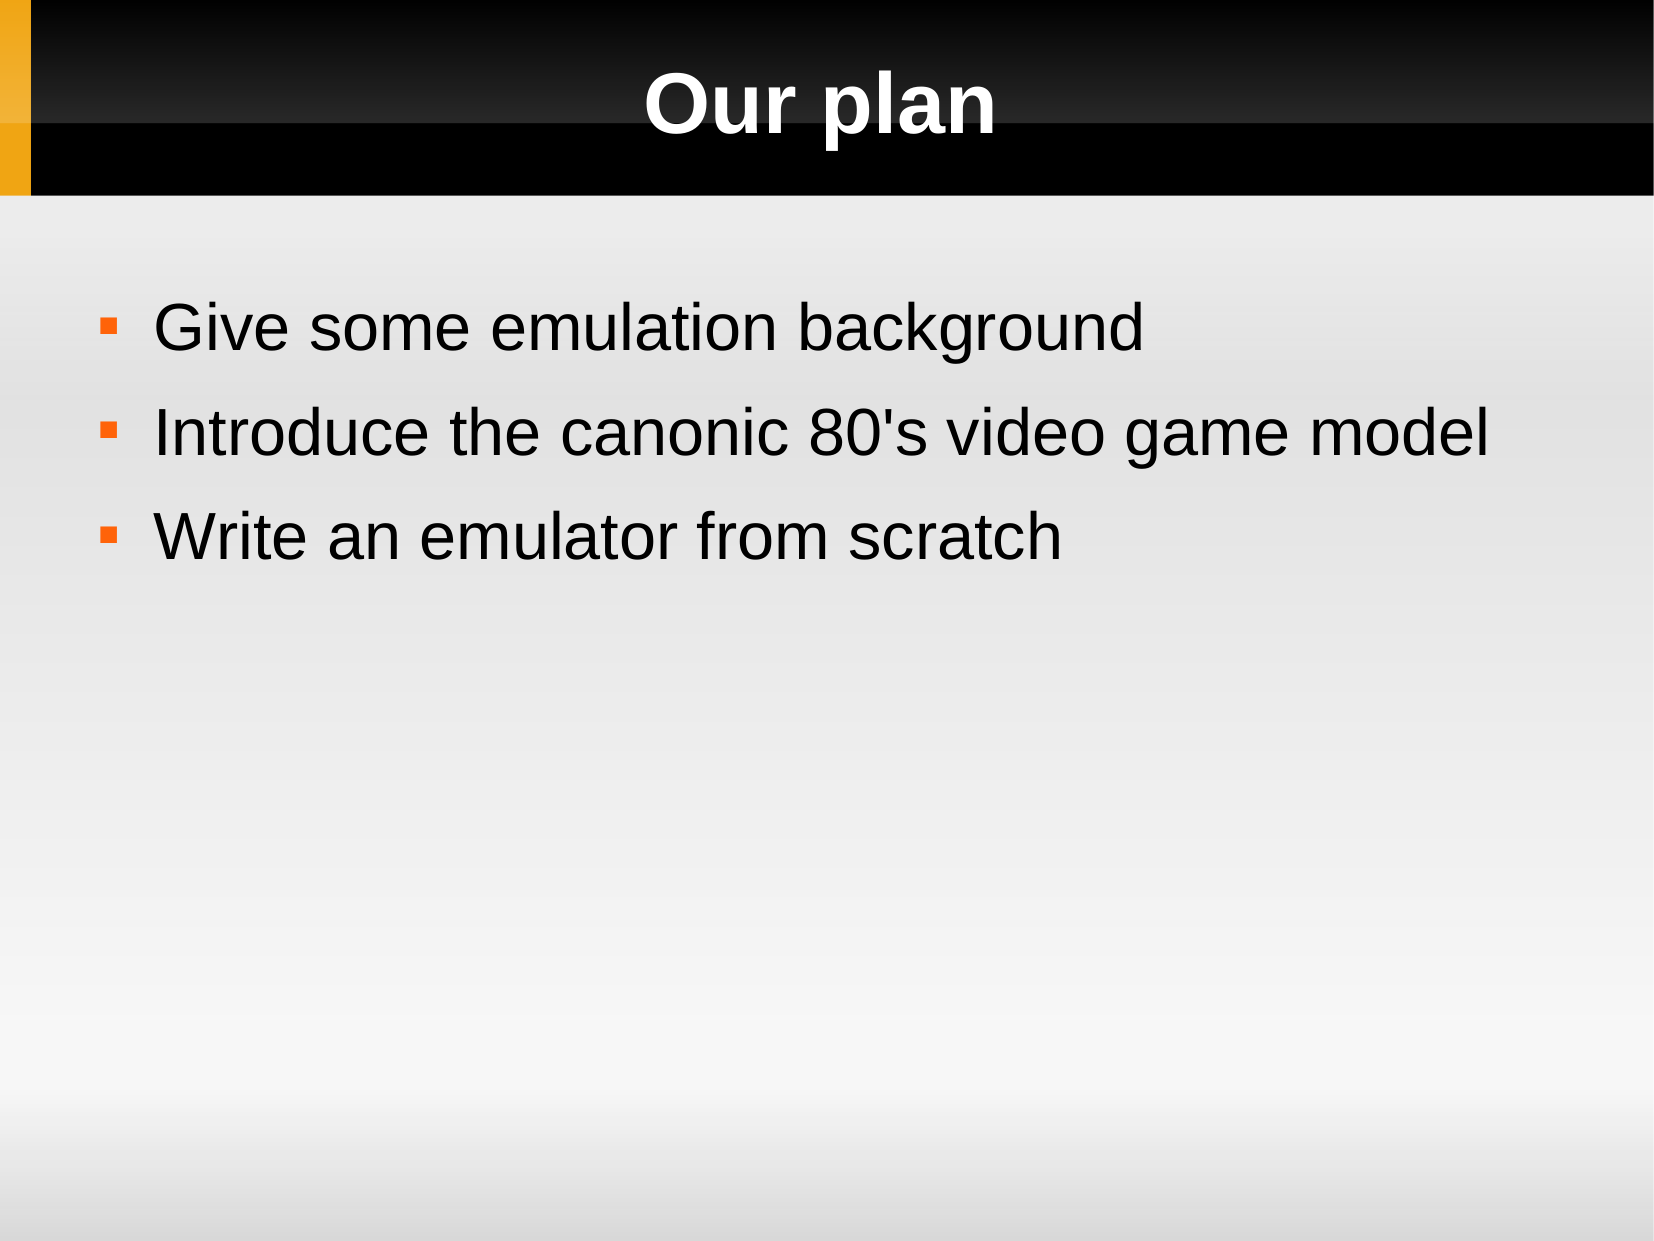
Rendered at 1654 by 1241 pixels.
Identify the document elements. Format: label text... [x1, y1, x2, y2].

picture [0, 0, 1654, 1241]
title Our plan [76, 7, 1565, 200]
list Give some emulation background Introduce the canonic 80's video game model Write an emulator from scratch [82, 290, 1571, 1094]
